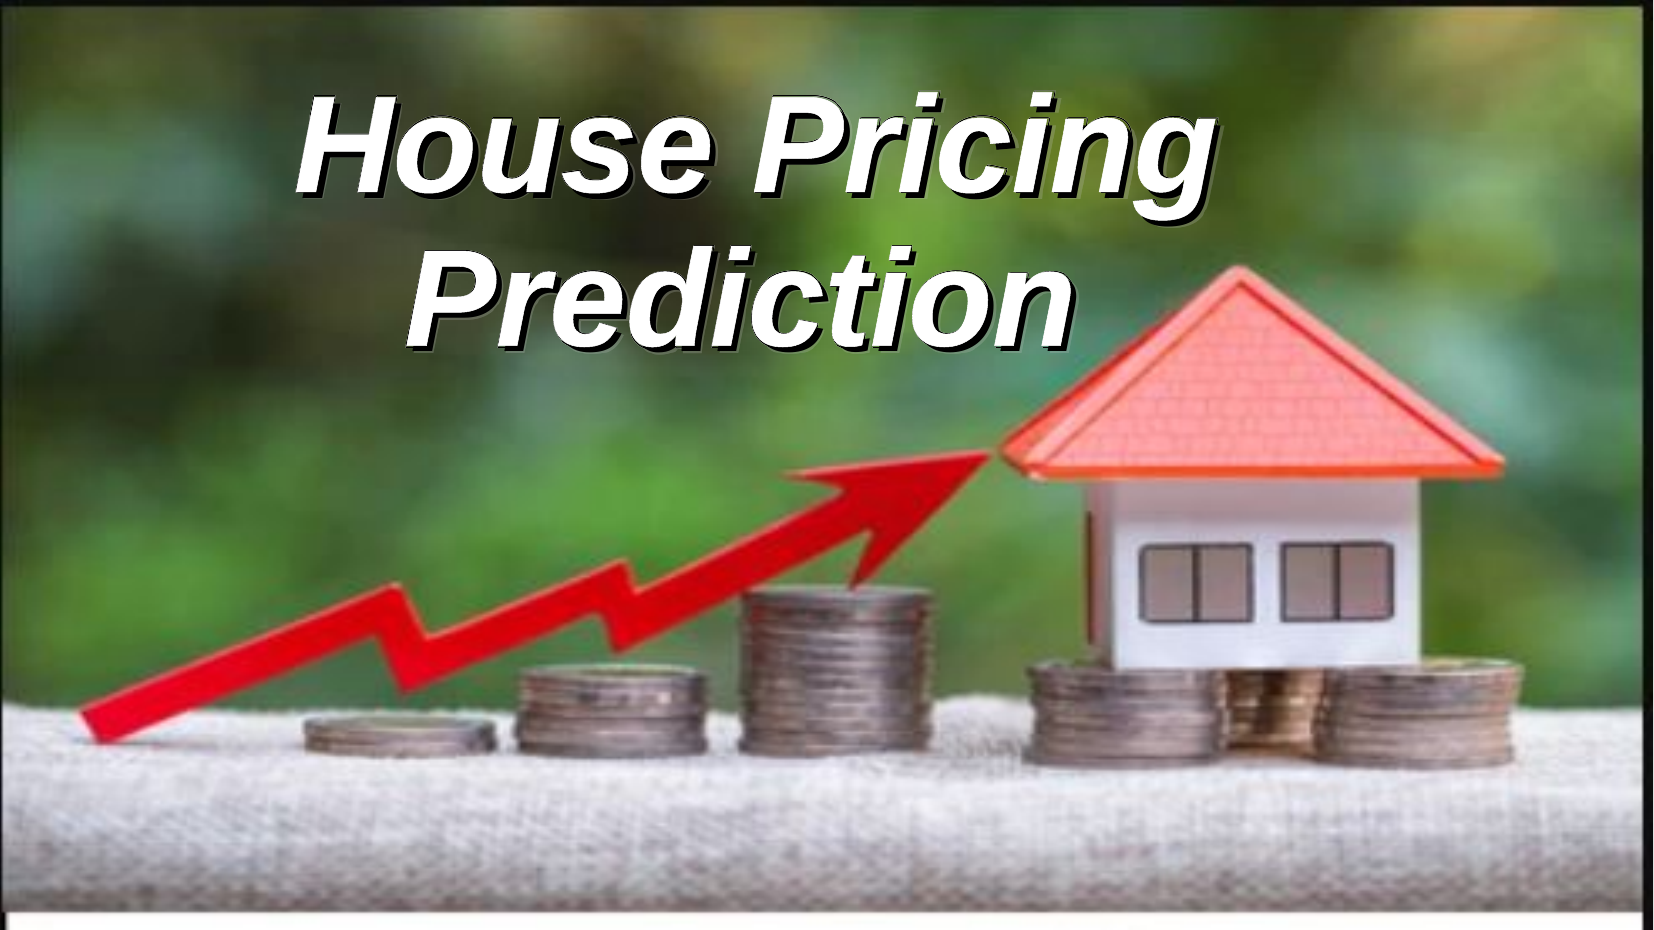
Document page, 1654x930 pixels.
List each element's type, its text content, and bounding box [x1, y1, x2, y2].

title House Pricing Prediction [12, 67, 1501, 376]
picture [0, 0, 1654, 930]
